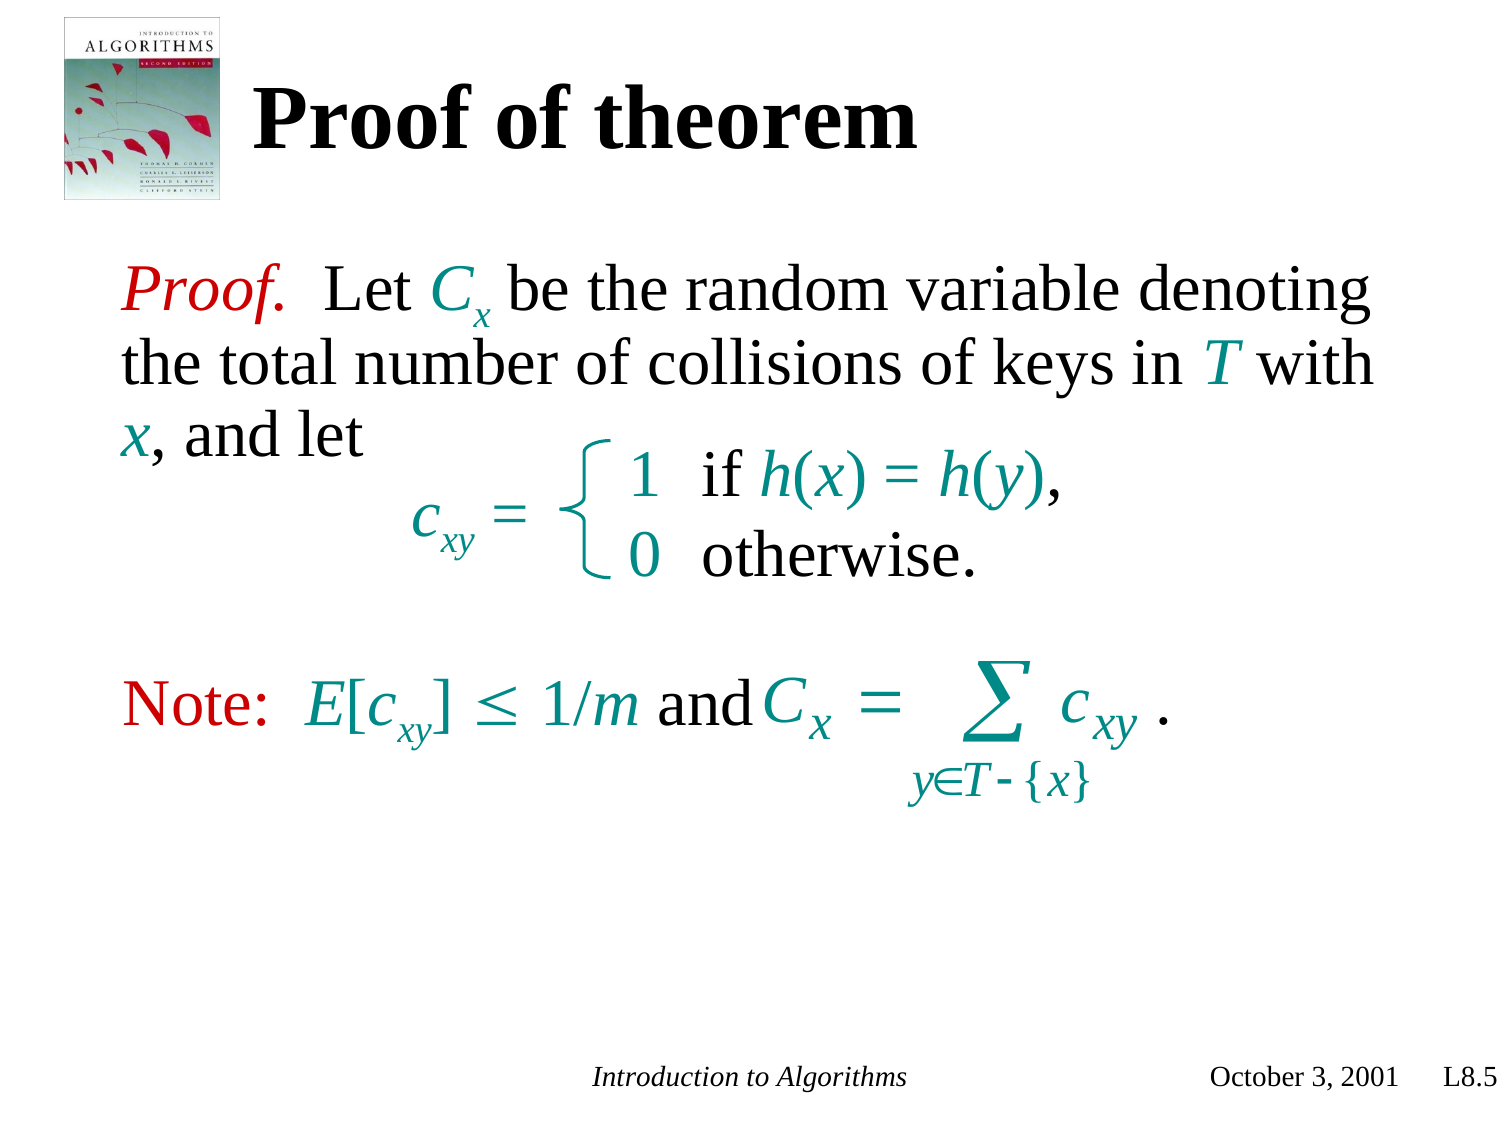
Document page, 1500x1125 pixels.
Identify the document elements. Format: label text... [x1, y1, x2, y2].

text_box . [1140, 649, 1188, 746]
text_box Proof of theorem [237, 24, 1476, 213]
text_box Proof. Let Cx be the random variable denoting the total number of collisions of keys in T with x, and let [106, 237, 1394, 479]
chart [760, 661, 1148, 812]
text_box October 3, 2001 L8.<number> [1087, 1049, 1500, 1101]
text_box Introduction to Algorithms [577, 1049, 923, 1101]
text_box Note: E[cxy]  1/m and [108, 651, 770, 758]
text_box 1 if h(x) = h(y), 0 otherwise. [613, 421, 1078, 598]
text_box cxy = [396, 461, 545, 569]
picture [64, 17, 220, 200]
